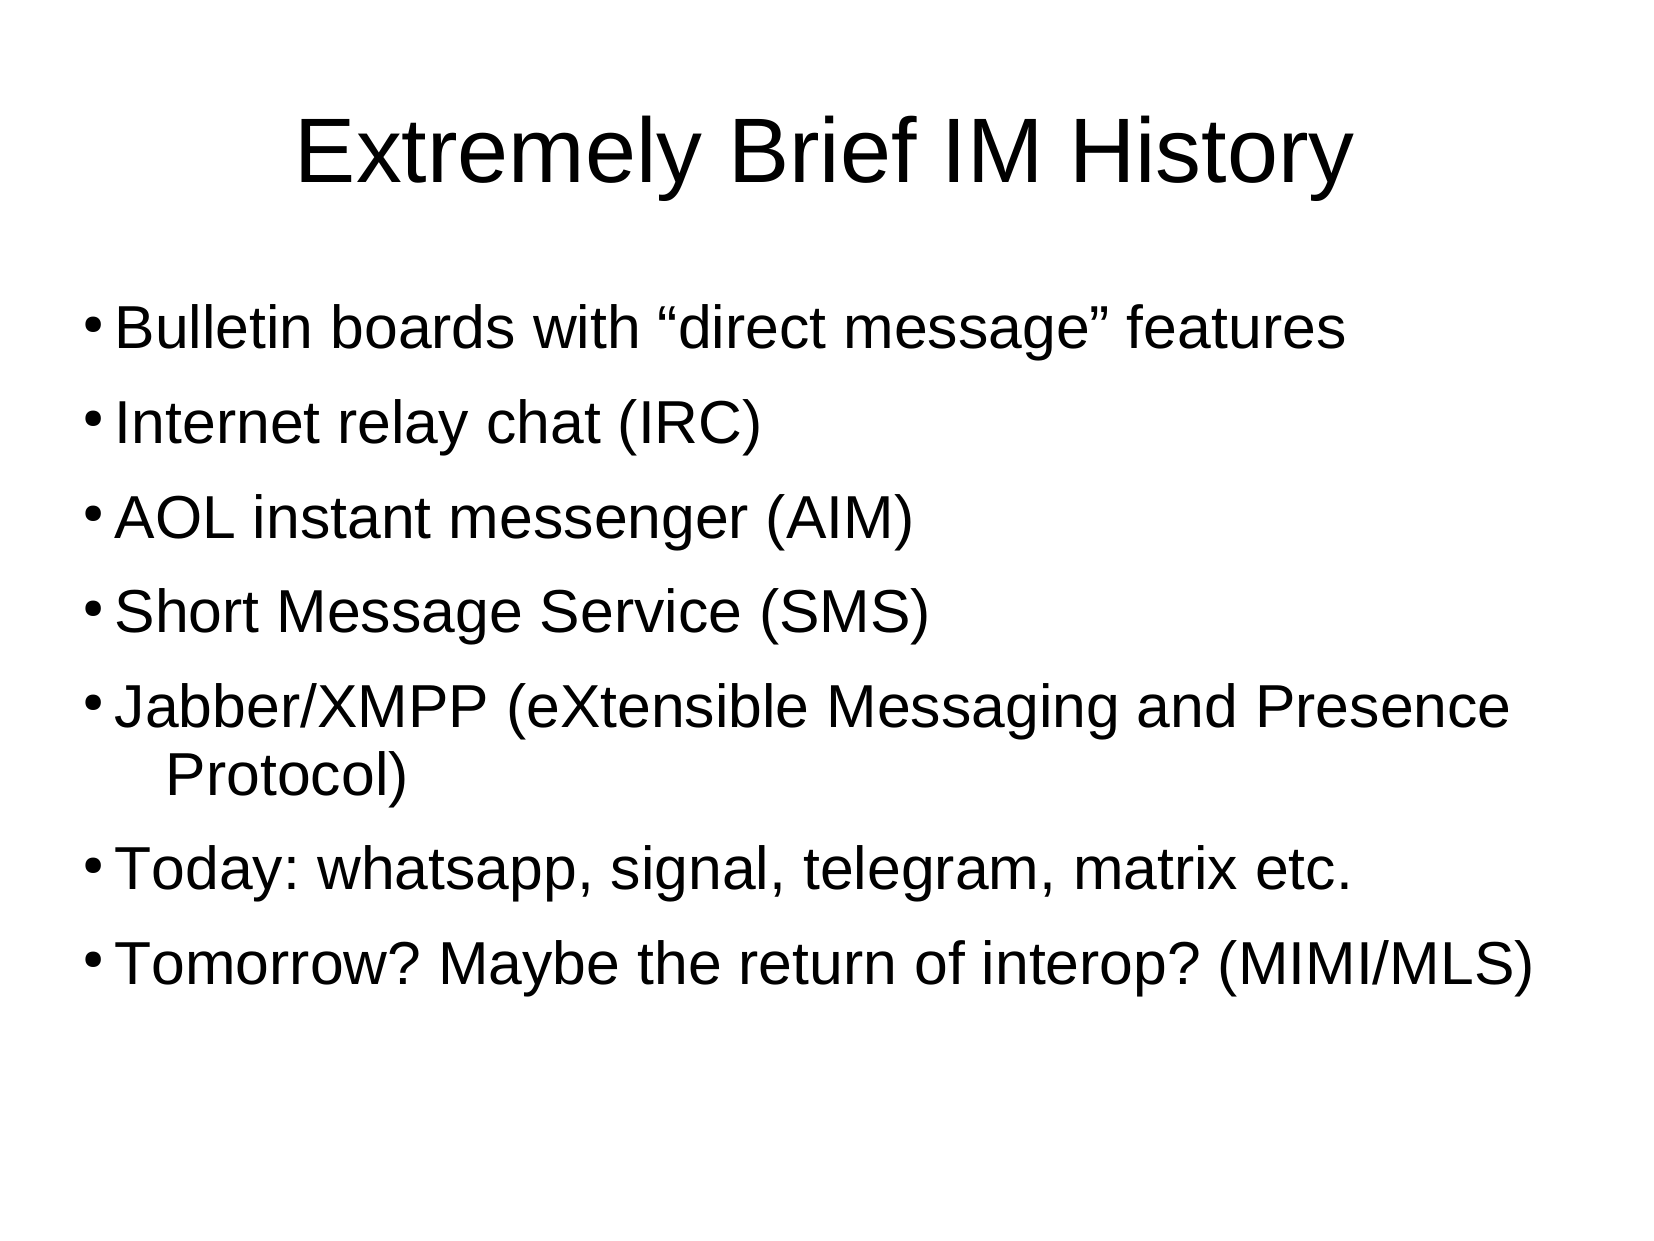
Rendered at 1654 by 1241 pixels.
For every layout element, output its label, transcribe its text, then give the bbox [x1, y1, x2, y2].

list Bulletin boards with “direct message” features Internet relay chat (IRC) AOL instant messenger (AIM) Short Message Service (SMS) Jabber/XMPP (eXtensible Messaging and Presence Protocol) Today: whatsapp, signal, telegram, matrix etc. Tomorrow? Maybe the return of interop? (MIMI/MLS) [82, 290, 1569, 1008]
title Extremely Brief IM History [82, 49, 1569, 255]
